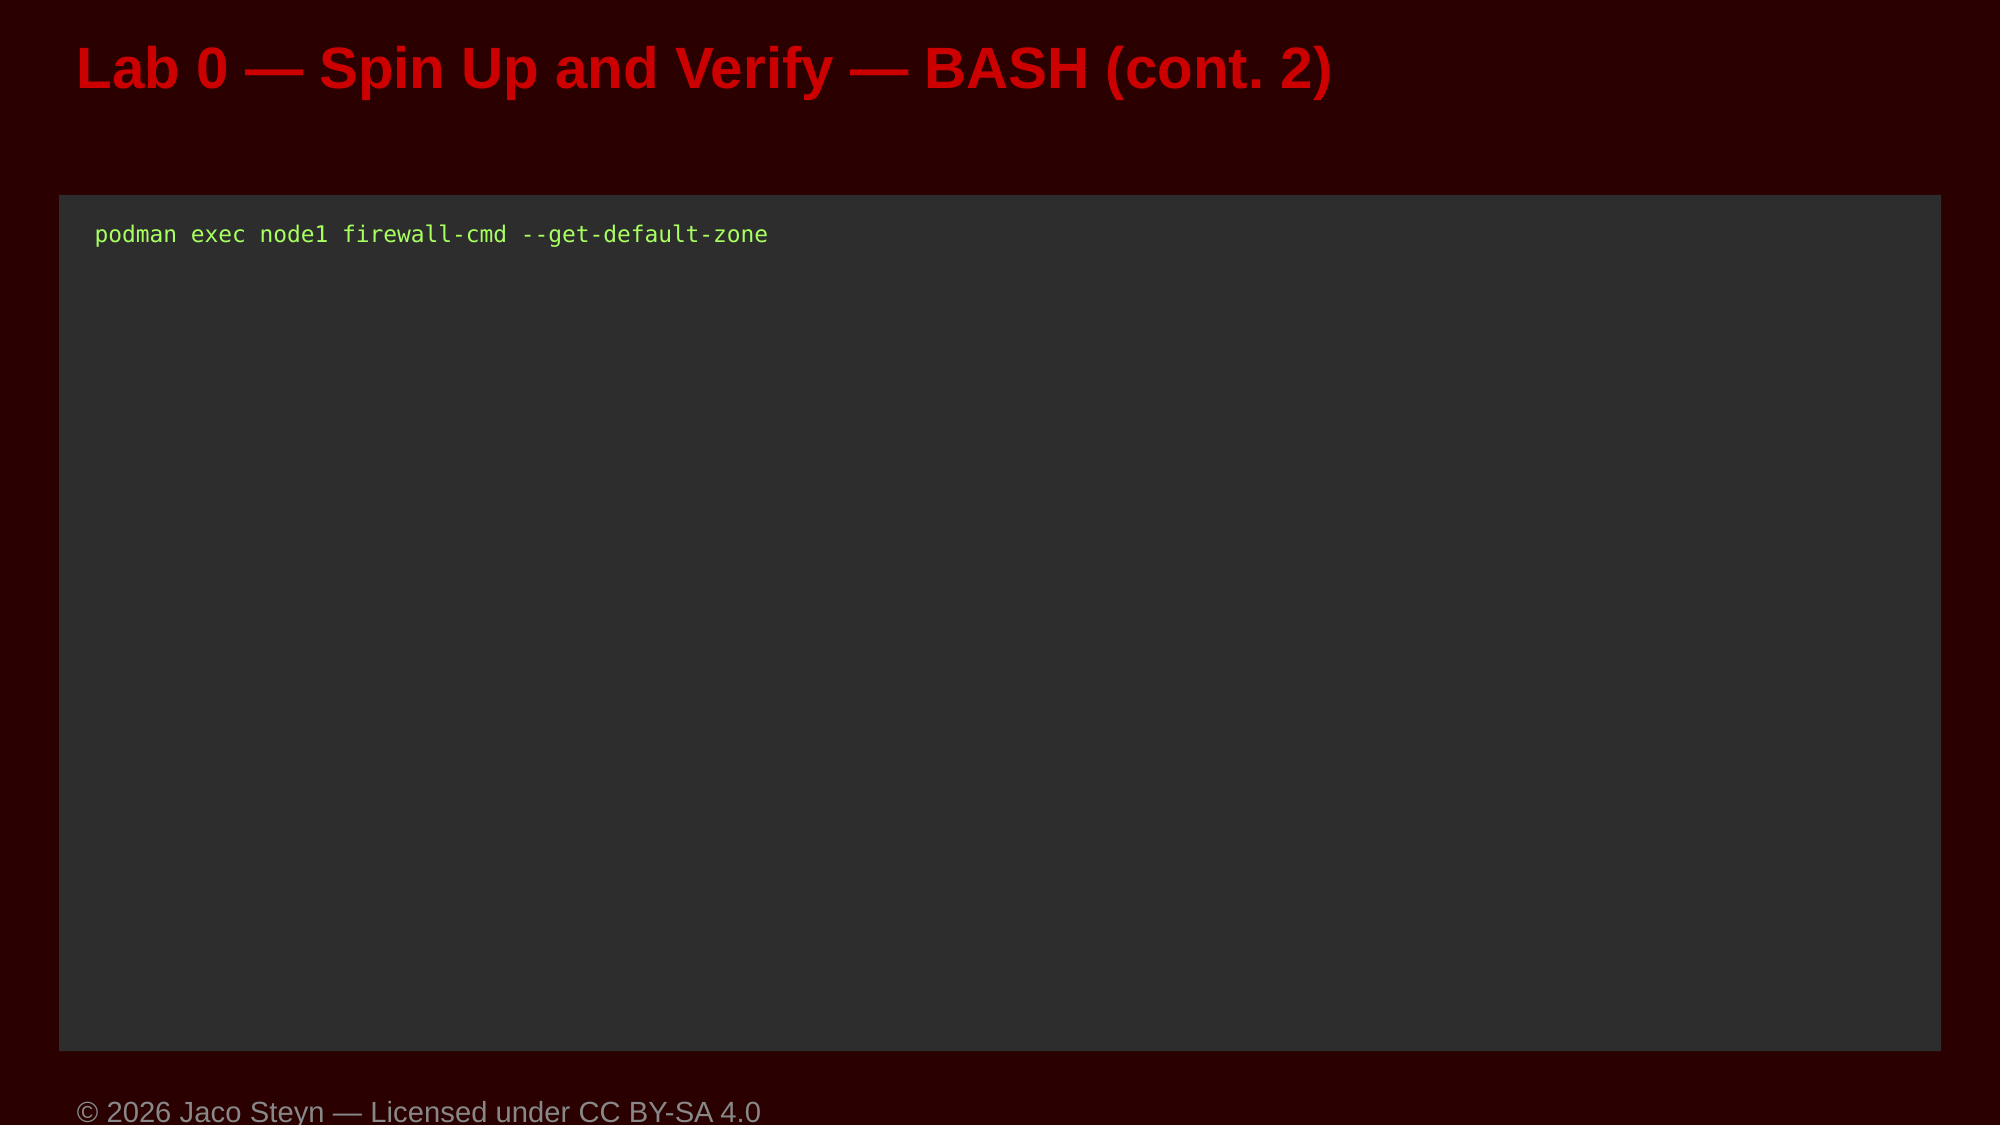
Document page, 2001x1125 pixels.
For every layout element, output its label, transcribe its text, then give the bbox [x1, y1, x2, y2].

text_box Lab 0 — Spin Up and Verify — BASH (cont. 2) [59, 23, 1942, 178]
text_box © 2026 Jaco Steyn — Licensed under CC BY-SA 4.0 [59, 1083, 1942, 1120]
text_box podman exec node1 firewall-cmd --get-default-zone [59, 194, 1942, 1052]
